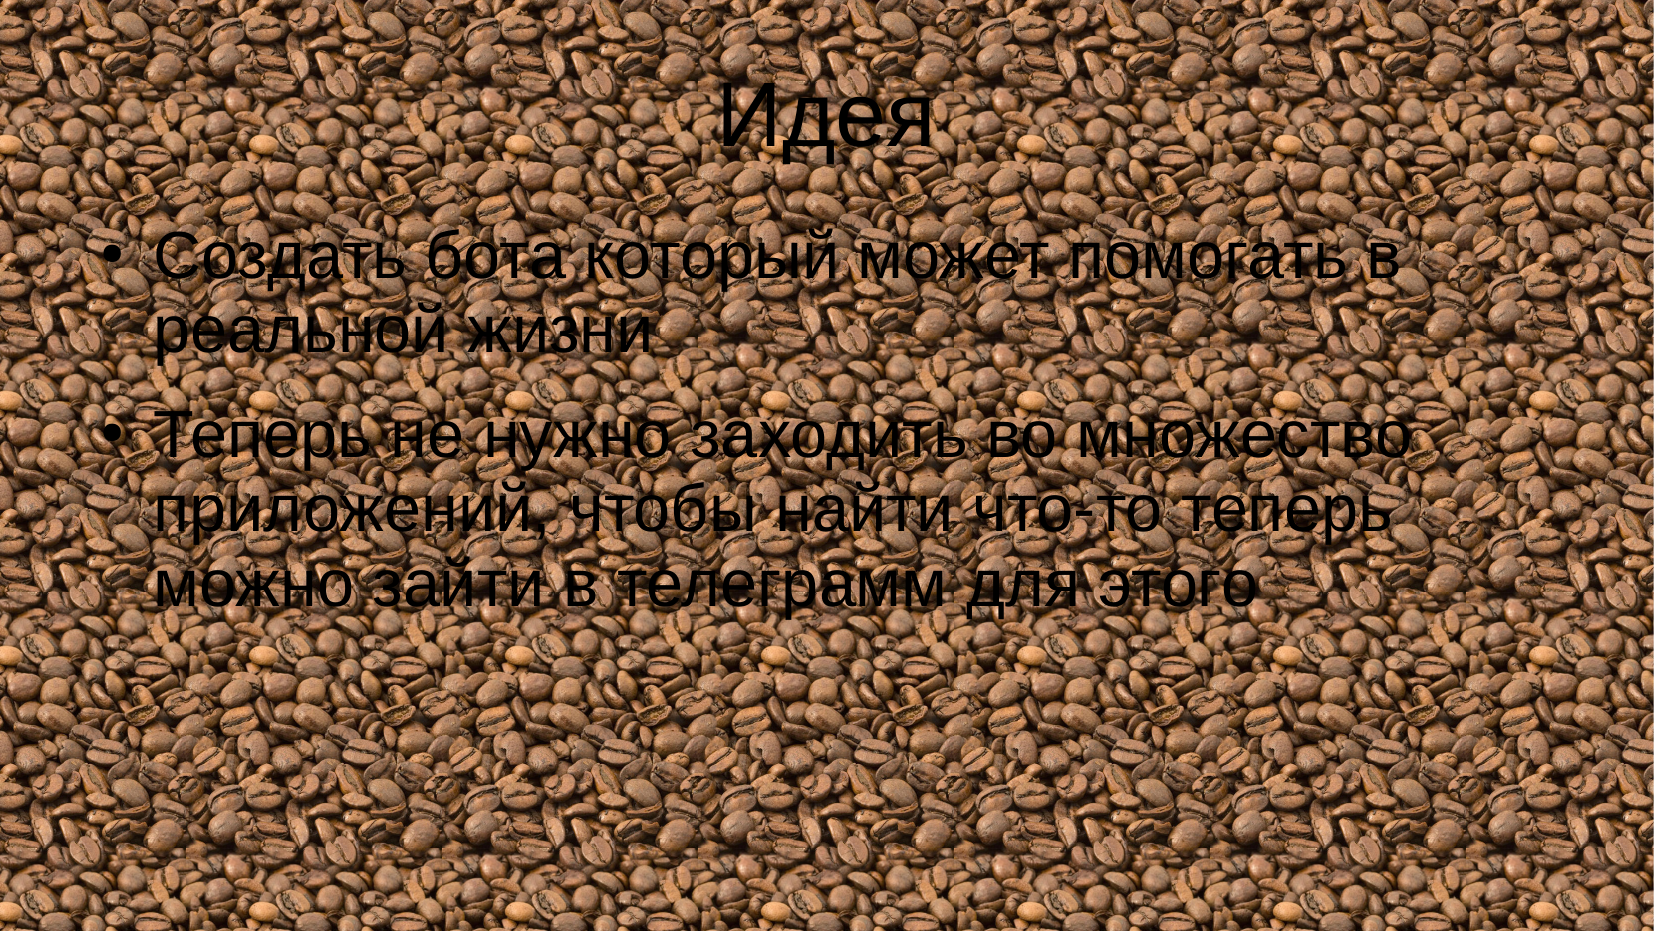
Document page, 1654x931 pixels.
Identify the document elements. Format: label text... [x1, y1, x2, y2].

picture [0, 0, 1654, 931]
list Создать бота который может помогать в реальной жизни Теперь не нужно заходить во множество приложений, чтобы найти что-то теперь можно зайти в телеграмм для этого [82, 217, 1571, 758]
title Идея [82, 37, 1571, 193]
